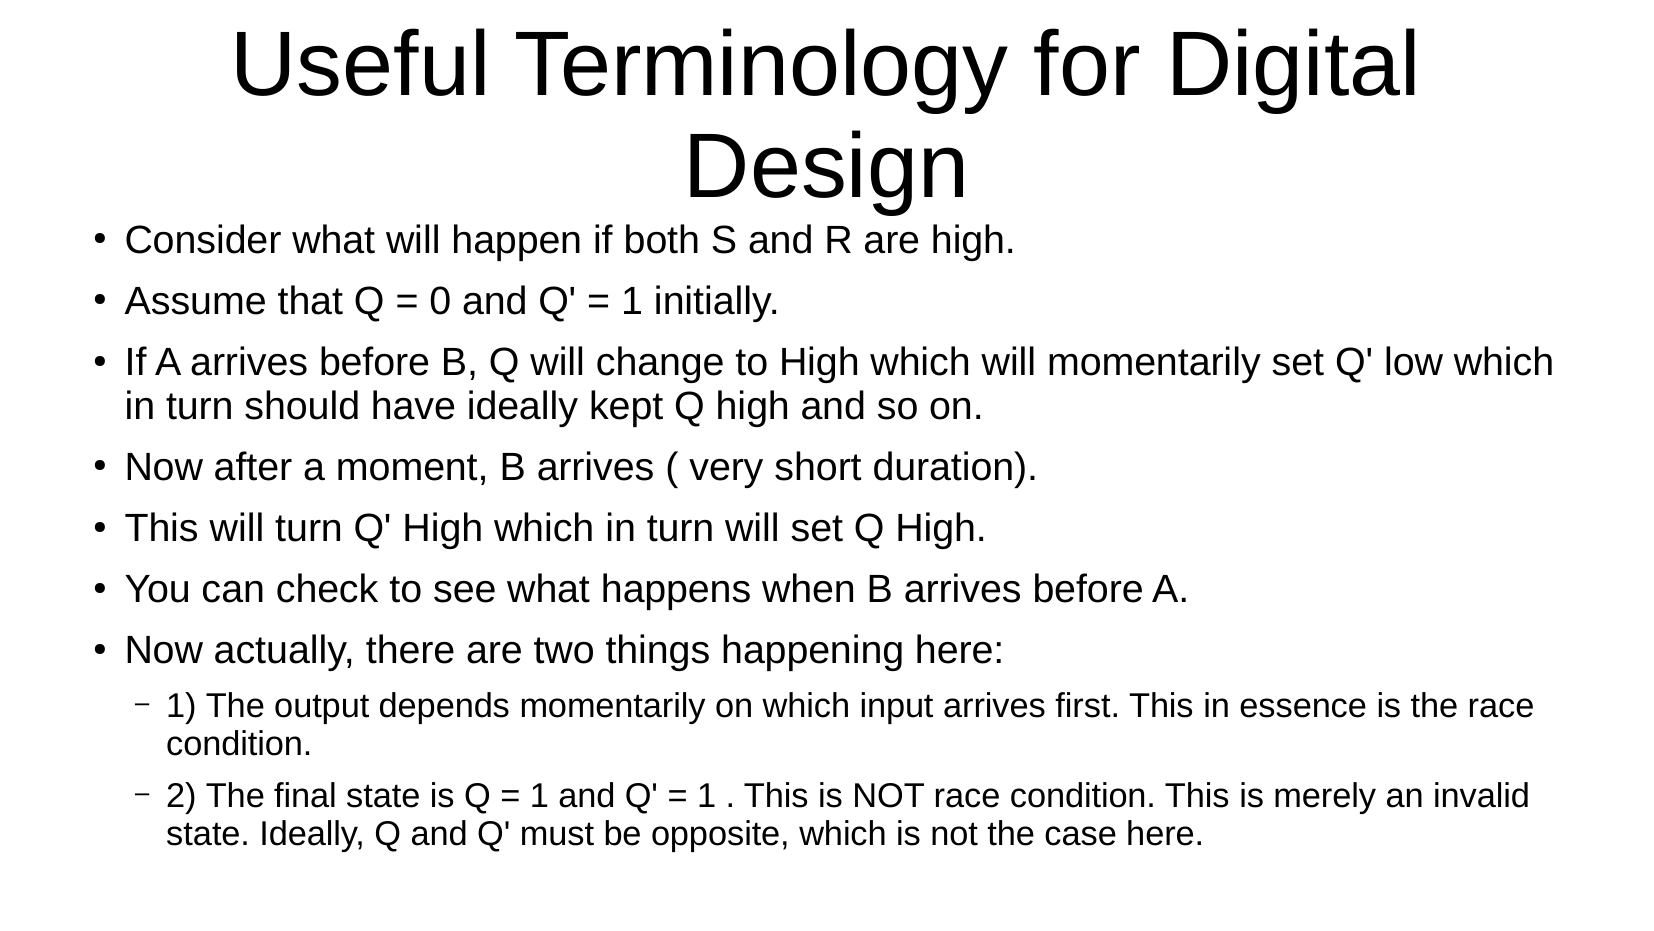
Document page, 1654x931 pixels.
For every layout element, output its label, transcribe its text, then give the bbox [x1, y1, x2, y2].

title Useful Terminology for Digital Design [82, 12, 1571, 217]
list Consider what will happen if both S and R are high. Assume that Q = 0 and Q' = 1 initially. If A arrives before B, Q will change to High which will momentarily set Q' low which in turn should have ideally kept Q high and so on. Now after a moment, B arrives ( very short duration). This will turn Q' High which in turn will set Q High. You can check to see what happens when B arrives before A. Now actually, there are two things happening here: 1) The output depends momentarily on which input arrives first. This in essence is the race condition. 2) The final state is Q = 1 and Q' = 1 . This is NOT race condition. This is merely an invalid state. Ideally, Q and Q' must be opposite, which is not the case here. [82, 217, 1571, 856]
